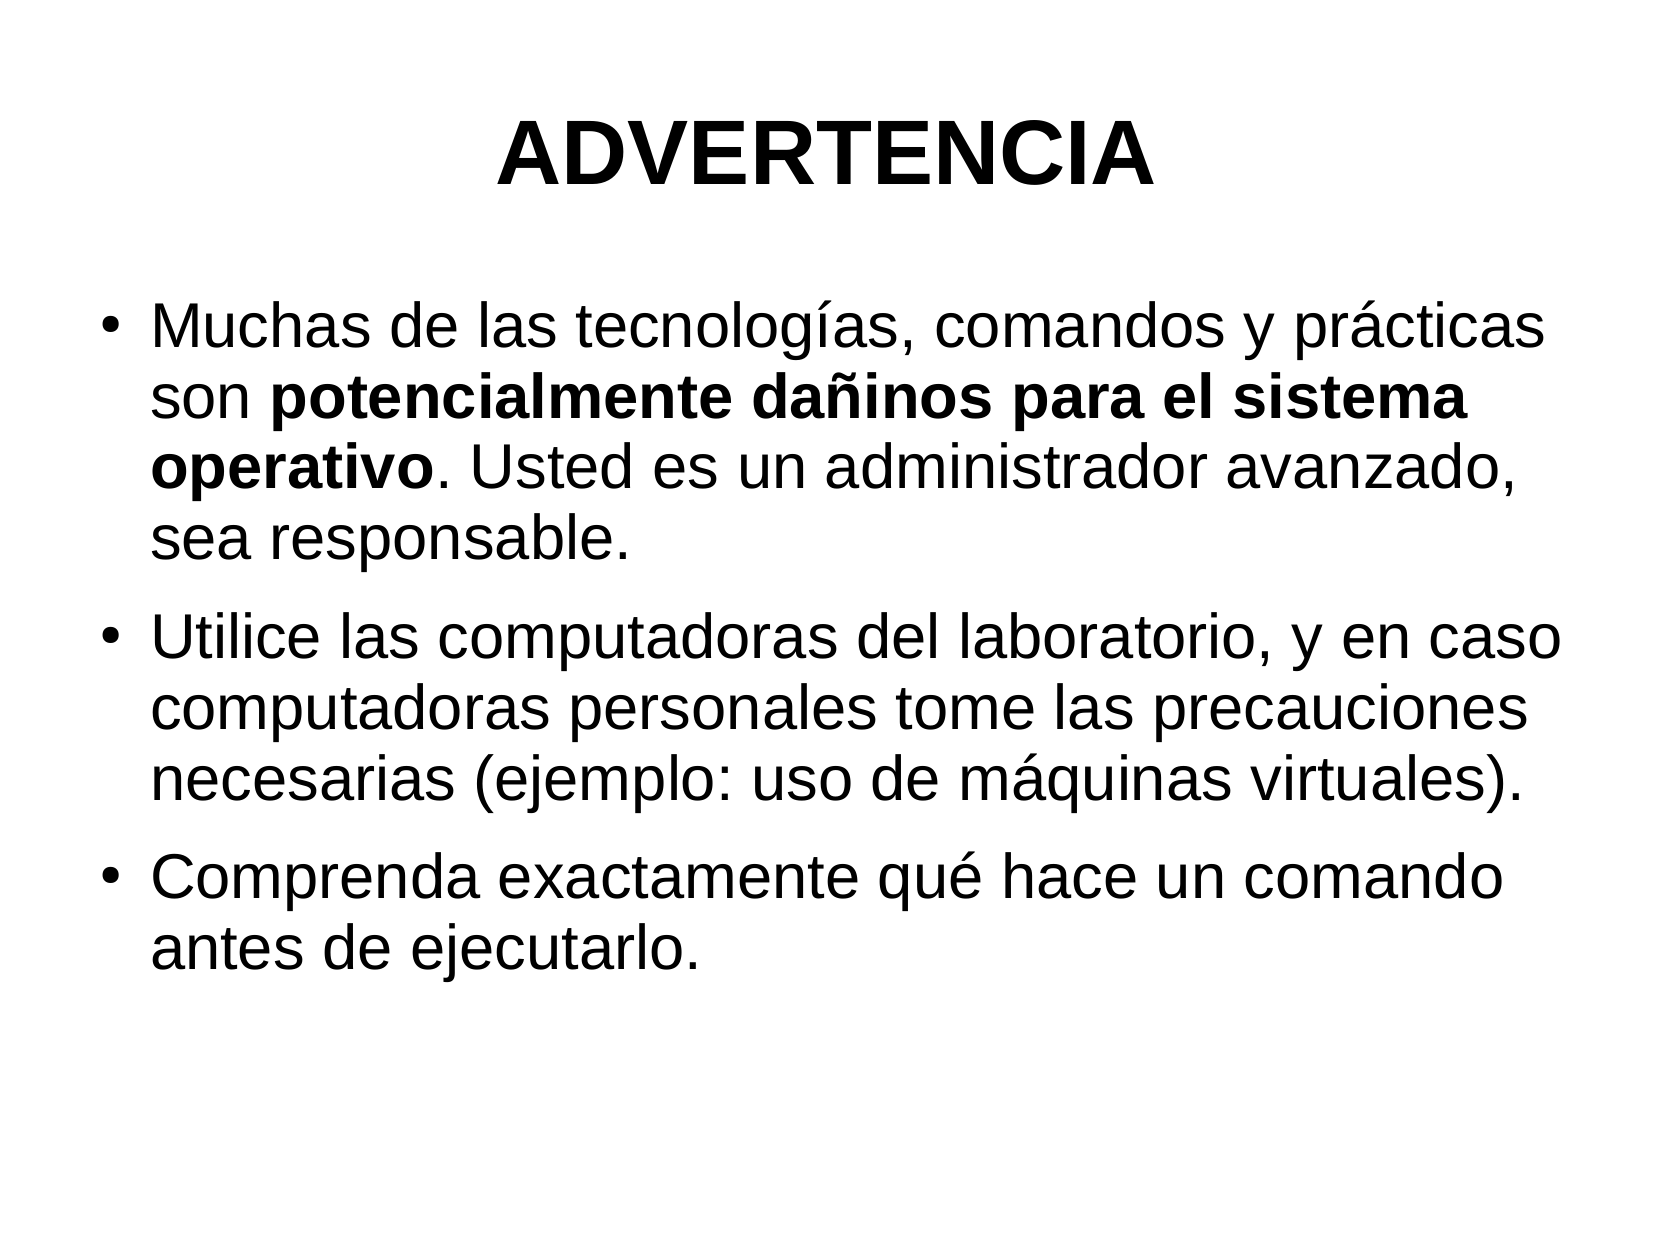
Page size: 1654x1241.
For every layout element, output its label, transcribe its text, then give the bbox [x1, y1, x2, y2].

title ADVERTENCIA [82, 49, 1571, 257]
list Muchas de las tecnologías, comandos y prácticas son potencialmente dañinos para el sistema operativo. Usted es un administrador avanzado, sea responsable. Utilice las computadoras del laboratorio, y en caso computadoras personales tome las precauciones necesarias (ejemplo: uso de máquinas virtuales). Comprenda exactamente qué hace un comando antes de ejecutarlo. [82, 290, 1571, 1010]
